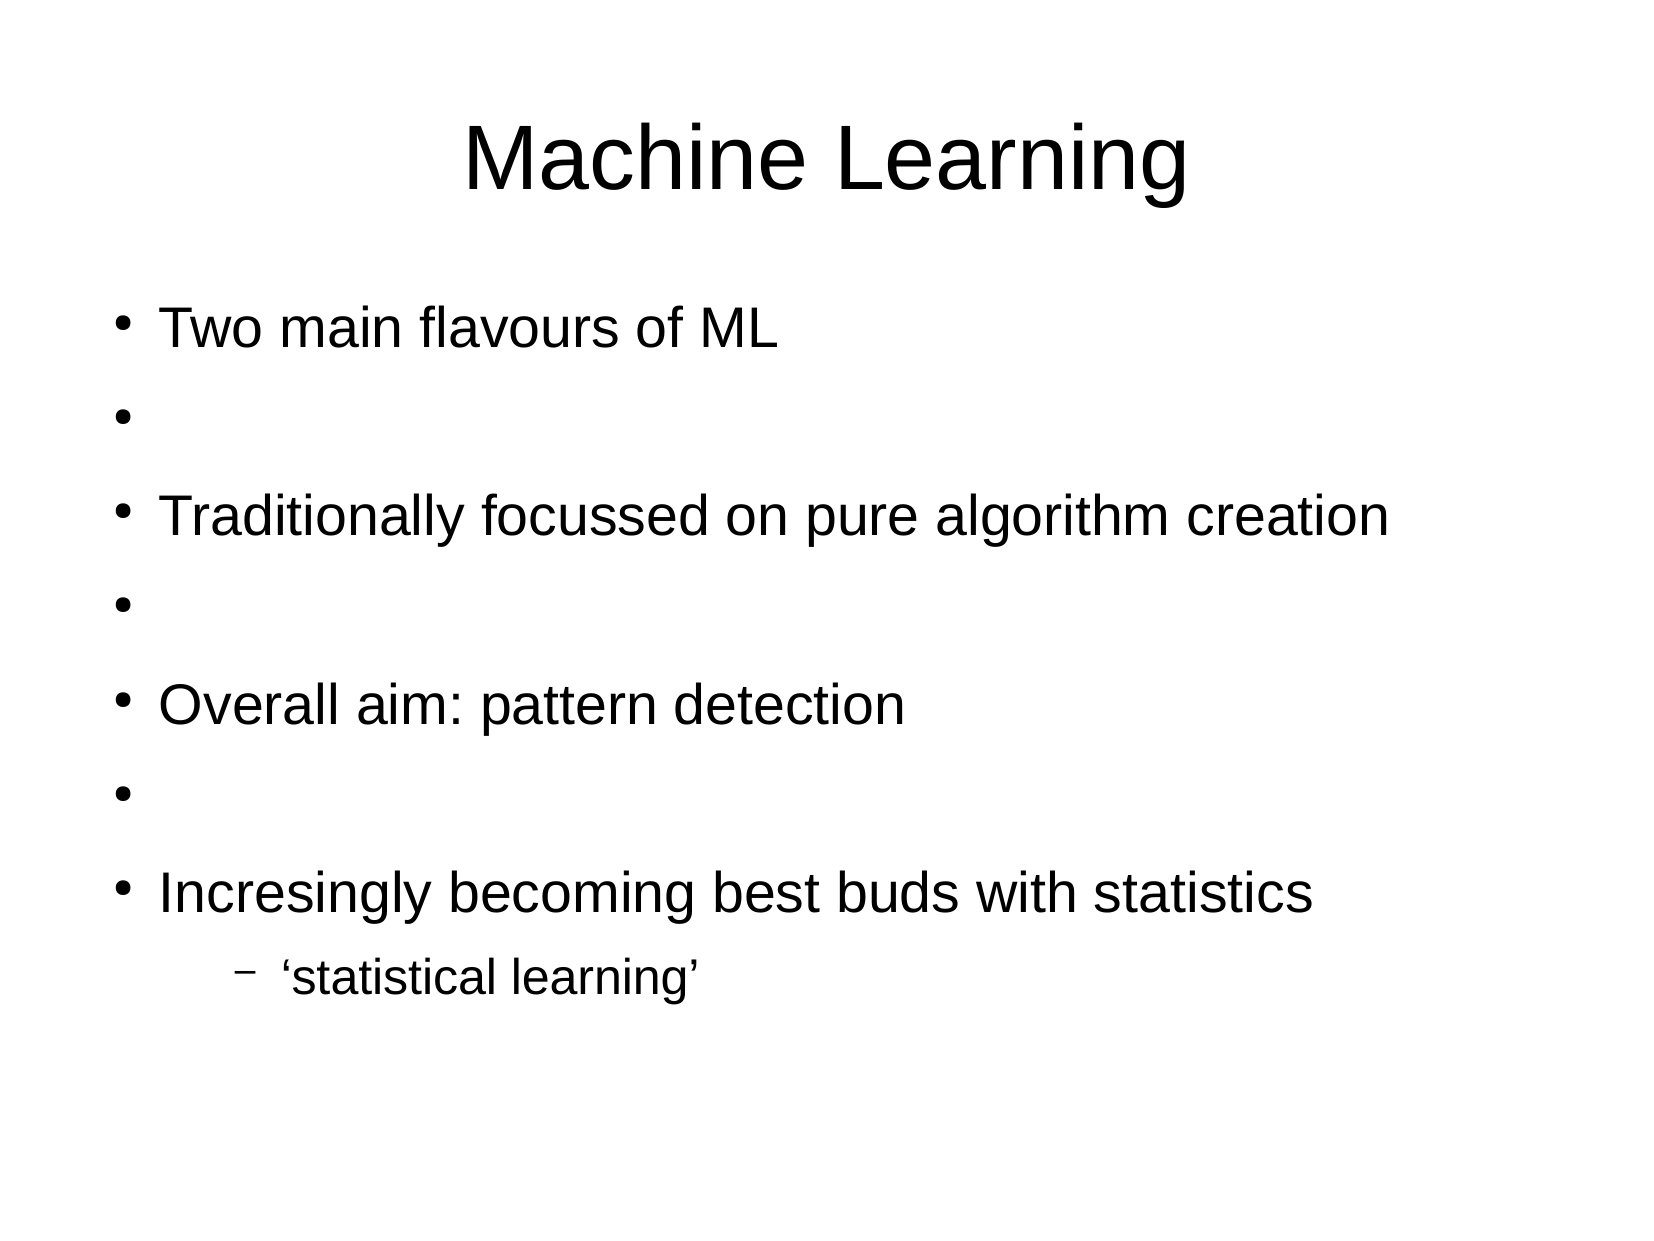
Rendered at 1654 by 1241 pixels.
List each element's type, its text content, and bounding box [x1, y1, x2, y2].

list Two main flavours of ML Traditionally focussed on pure algorithm creation Overall aim: pattern detection Incresingly becoming best buds with statistics ‘statistical learning’ [82, 290, 1571, 1010]
title Machine Learning [82, 49, 1571, 257]
